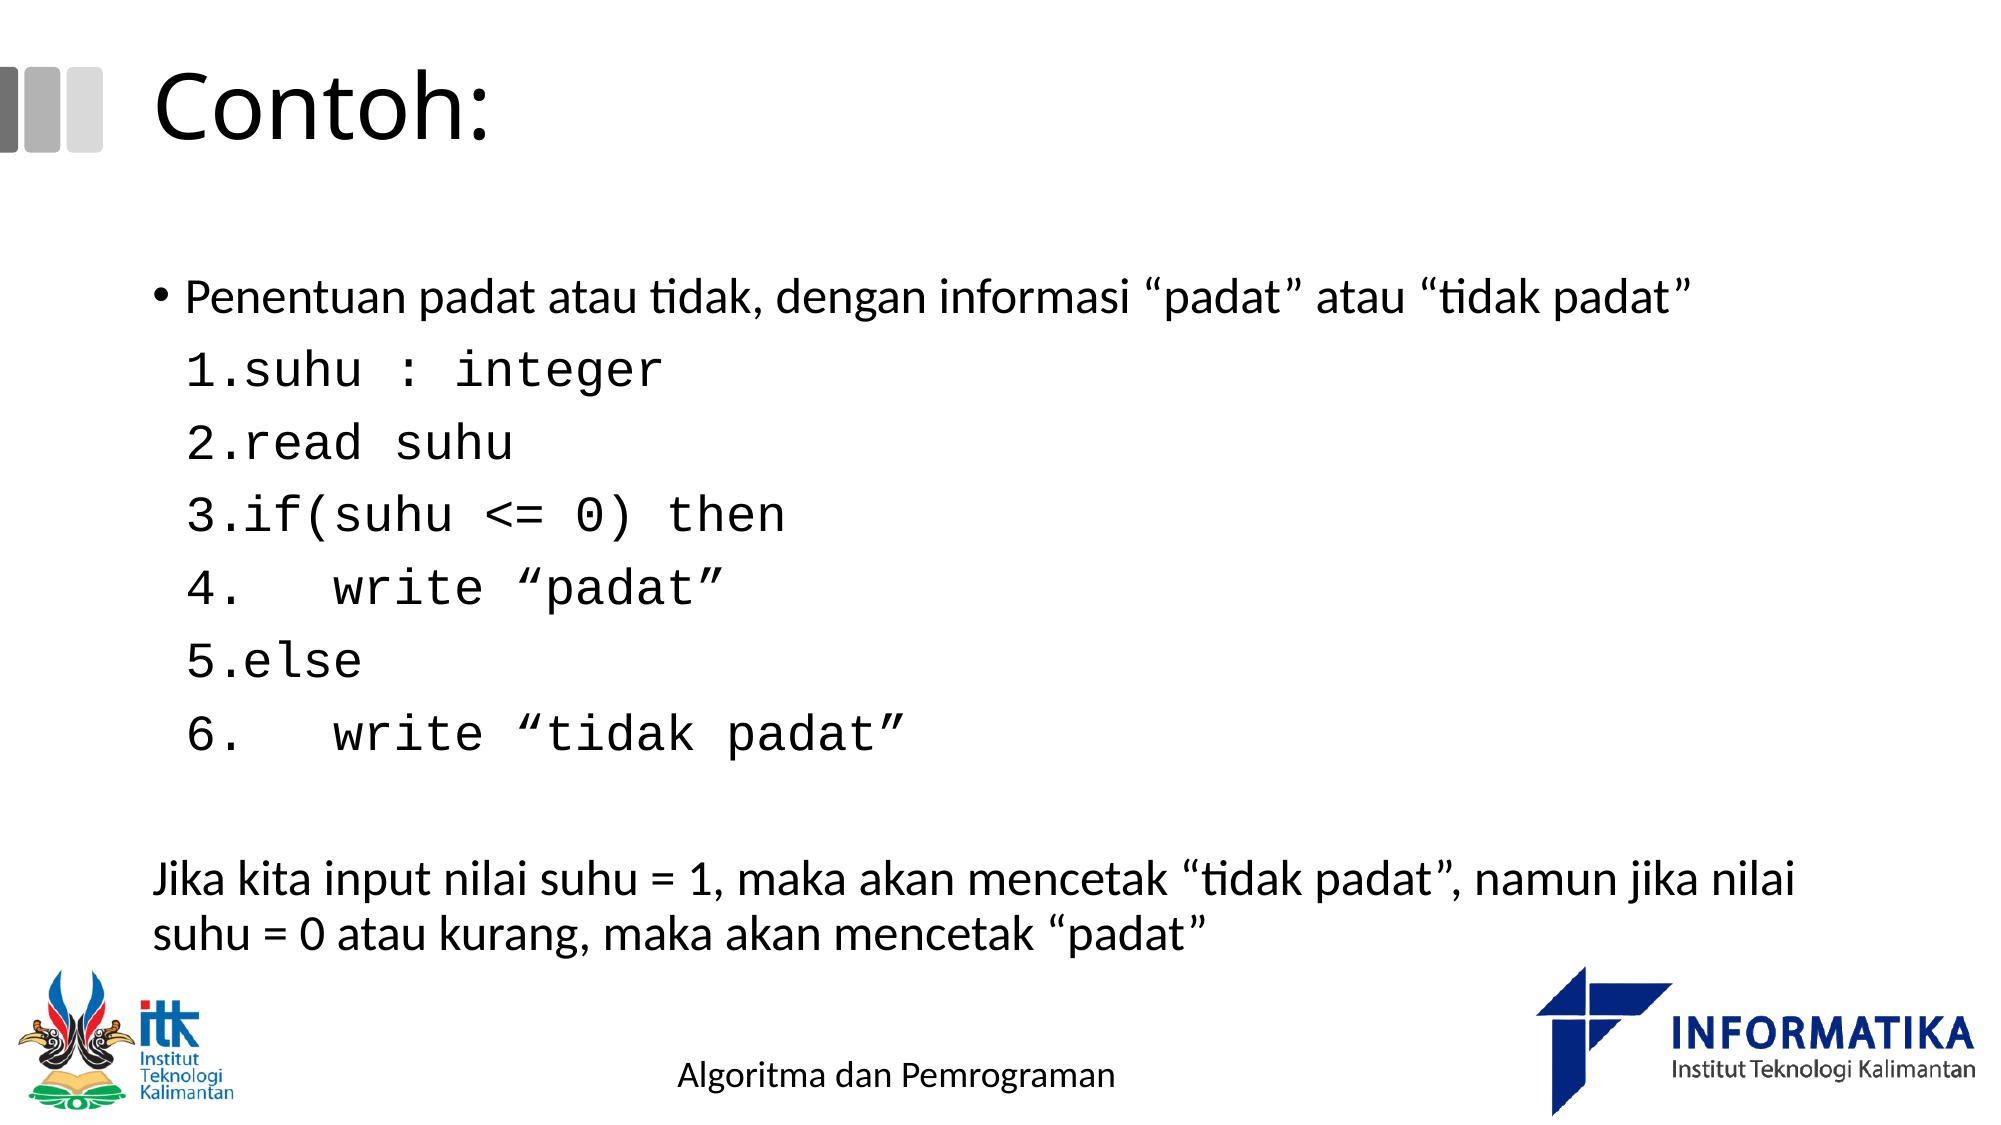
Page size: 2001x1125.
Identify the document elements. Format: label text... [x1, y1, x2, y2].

text_box Contoh: [137, 1, 1863, 219]
picture [1534, 965, 1976, 1118]
text_box Algoritma dan Pemrograman [662, 1042, 1338, 1103]
text_box Penentuan padat atau tidak, dengan informasi “padat” atau “tidak padat” suhu : integer read suhu if(suhu <= 0) then write “padat” else write “tidak padat” Jika kita input nilai suhu = 1, maka akan mencetak “tidak padat”, namun jika nilai suhu = 0 atau kurang, maka akan mencetak “padat” [137, 262, 1863, 977]
picture [0, 935, 252, 1125]
